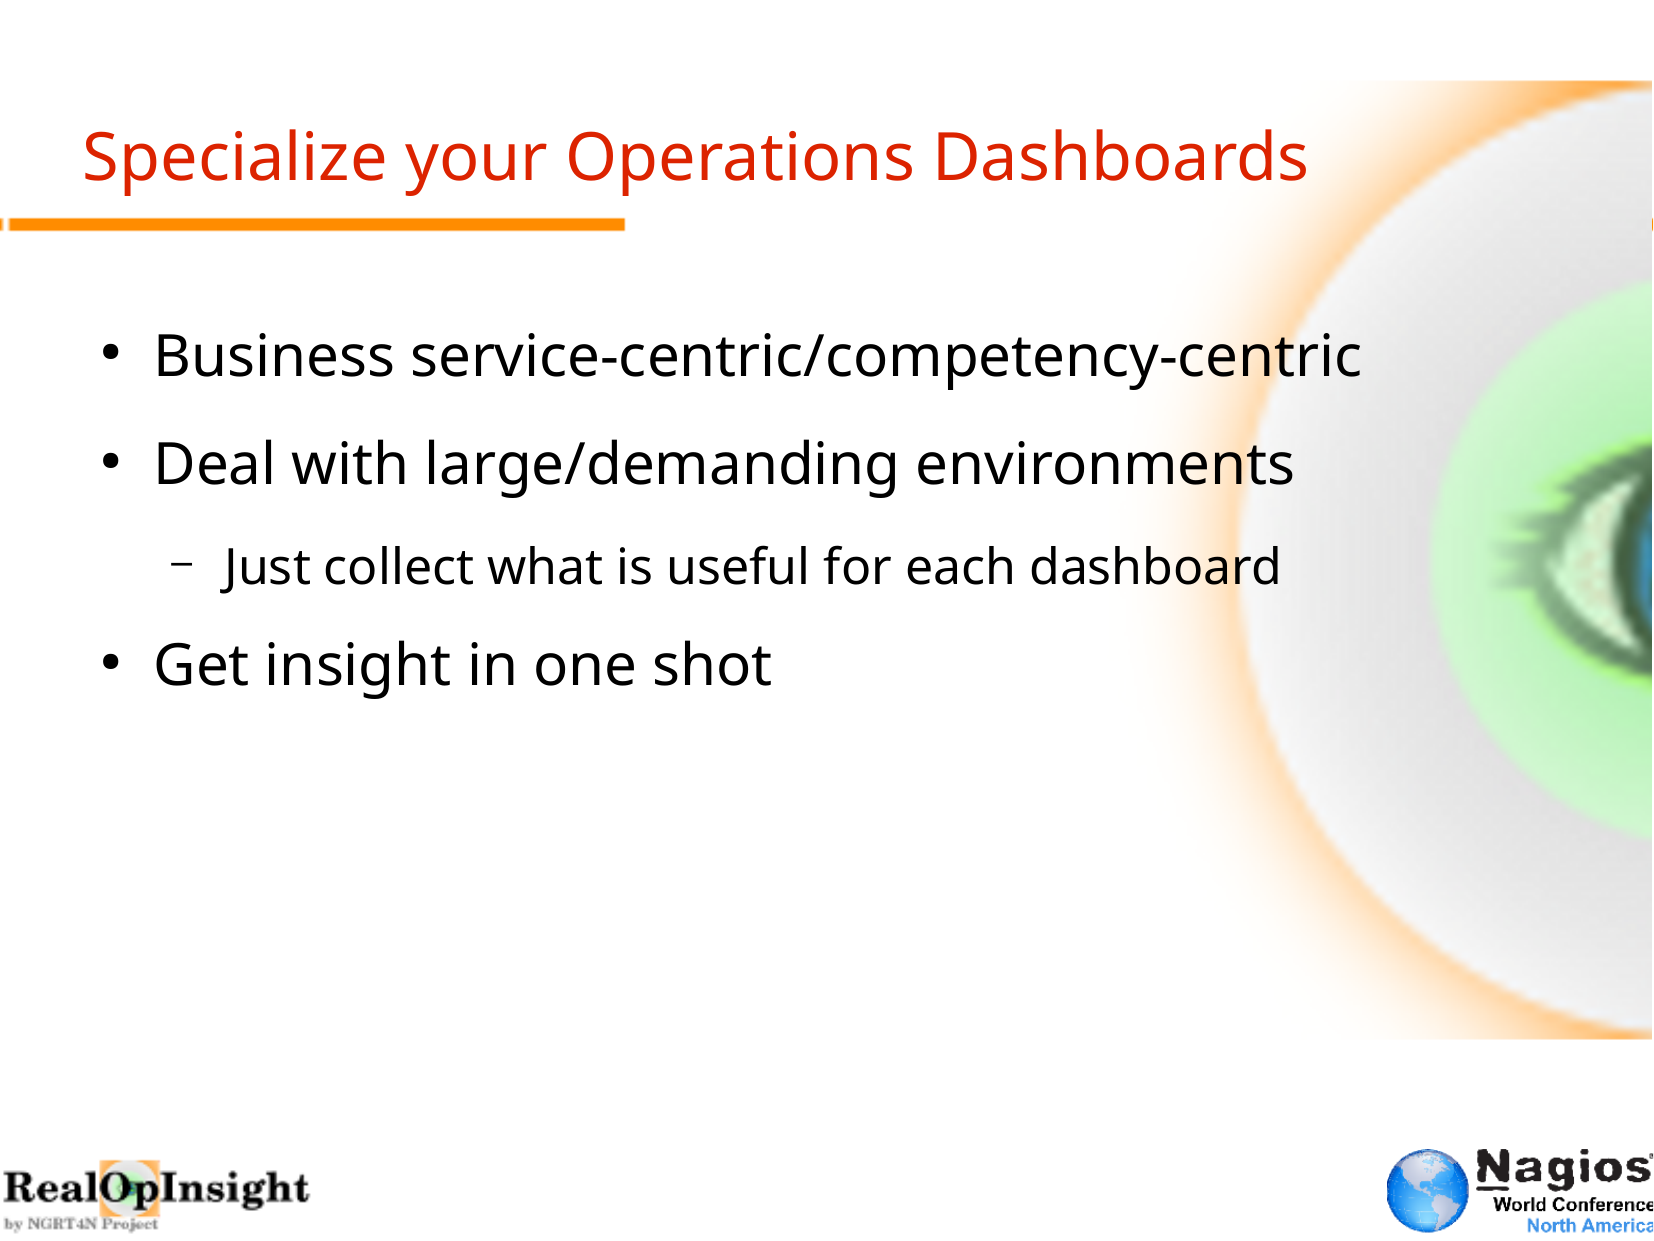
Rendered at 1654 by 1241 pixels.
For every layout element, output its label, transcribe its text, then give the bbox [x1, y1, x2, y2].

list Business service-centric/competency-centric Deal with large/demanding environments Just collect what is useful for each dashboard Get insight in one shot [82, 313, 1538, 1034]
title Specialize your Operations Dashboards [82, 73, 1547, 237]
picture [0, 0, 1654, 1241]
